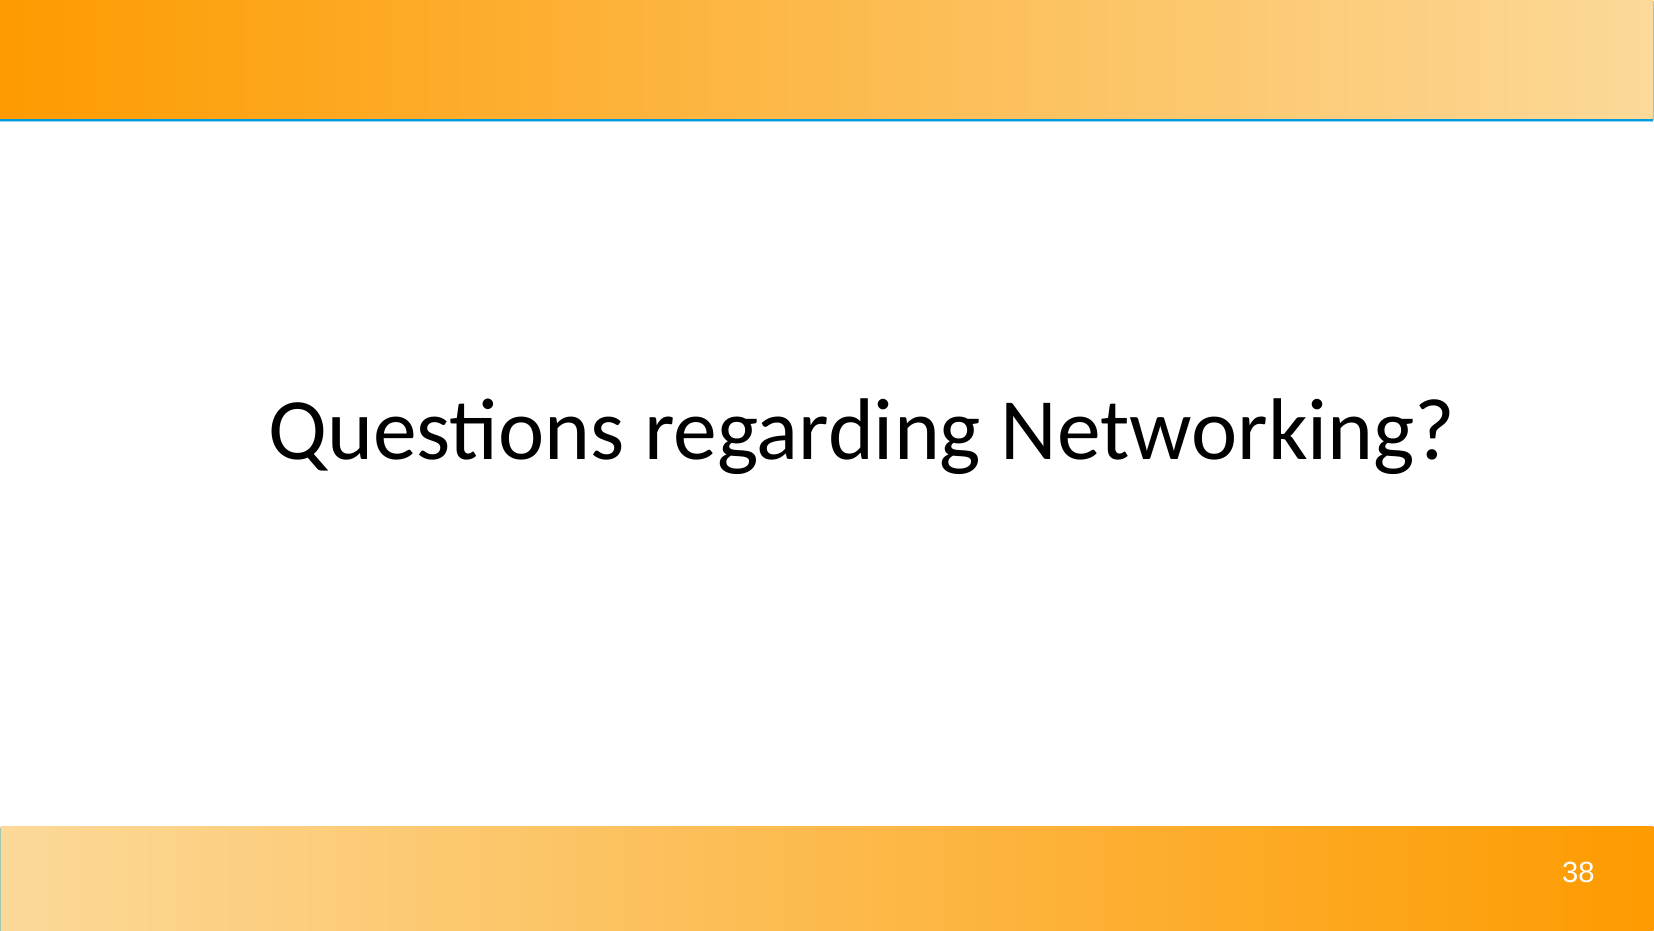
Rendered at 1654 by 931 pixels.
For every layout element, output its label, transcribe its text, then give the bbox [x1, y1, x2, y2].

list Questions regarding Networking? [59, 177, 1595, 768]
title Networking [1101, 827, 1105, 930]
